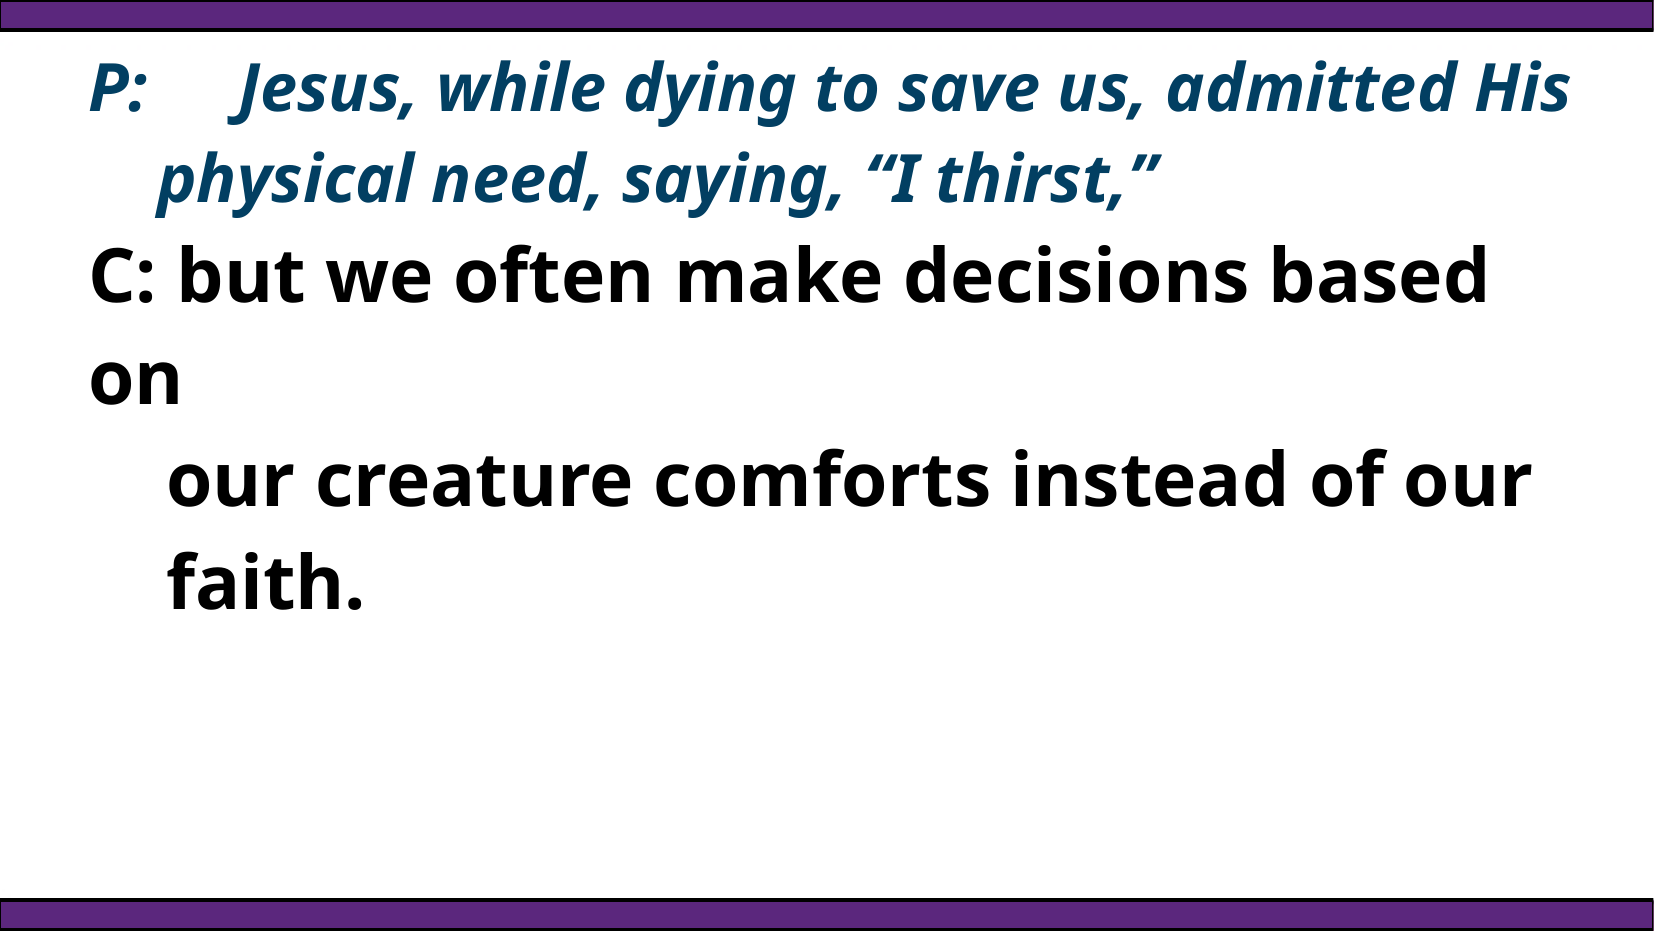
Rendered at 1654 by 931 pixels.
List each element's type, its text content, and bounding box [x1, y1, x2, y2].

text_box P: Jesus, while dying to save us, admitted His physical need, saying, “I thirst,” C: but we often make decisions based on our creature comforts instead of our faith. [73, 33, 1589, 525]
text_box [0, 0, 1654, 31]
text_box [0, 900, 1654, 931]
picture [0, 31, 1654, 900]
